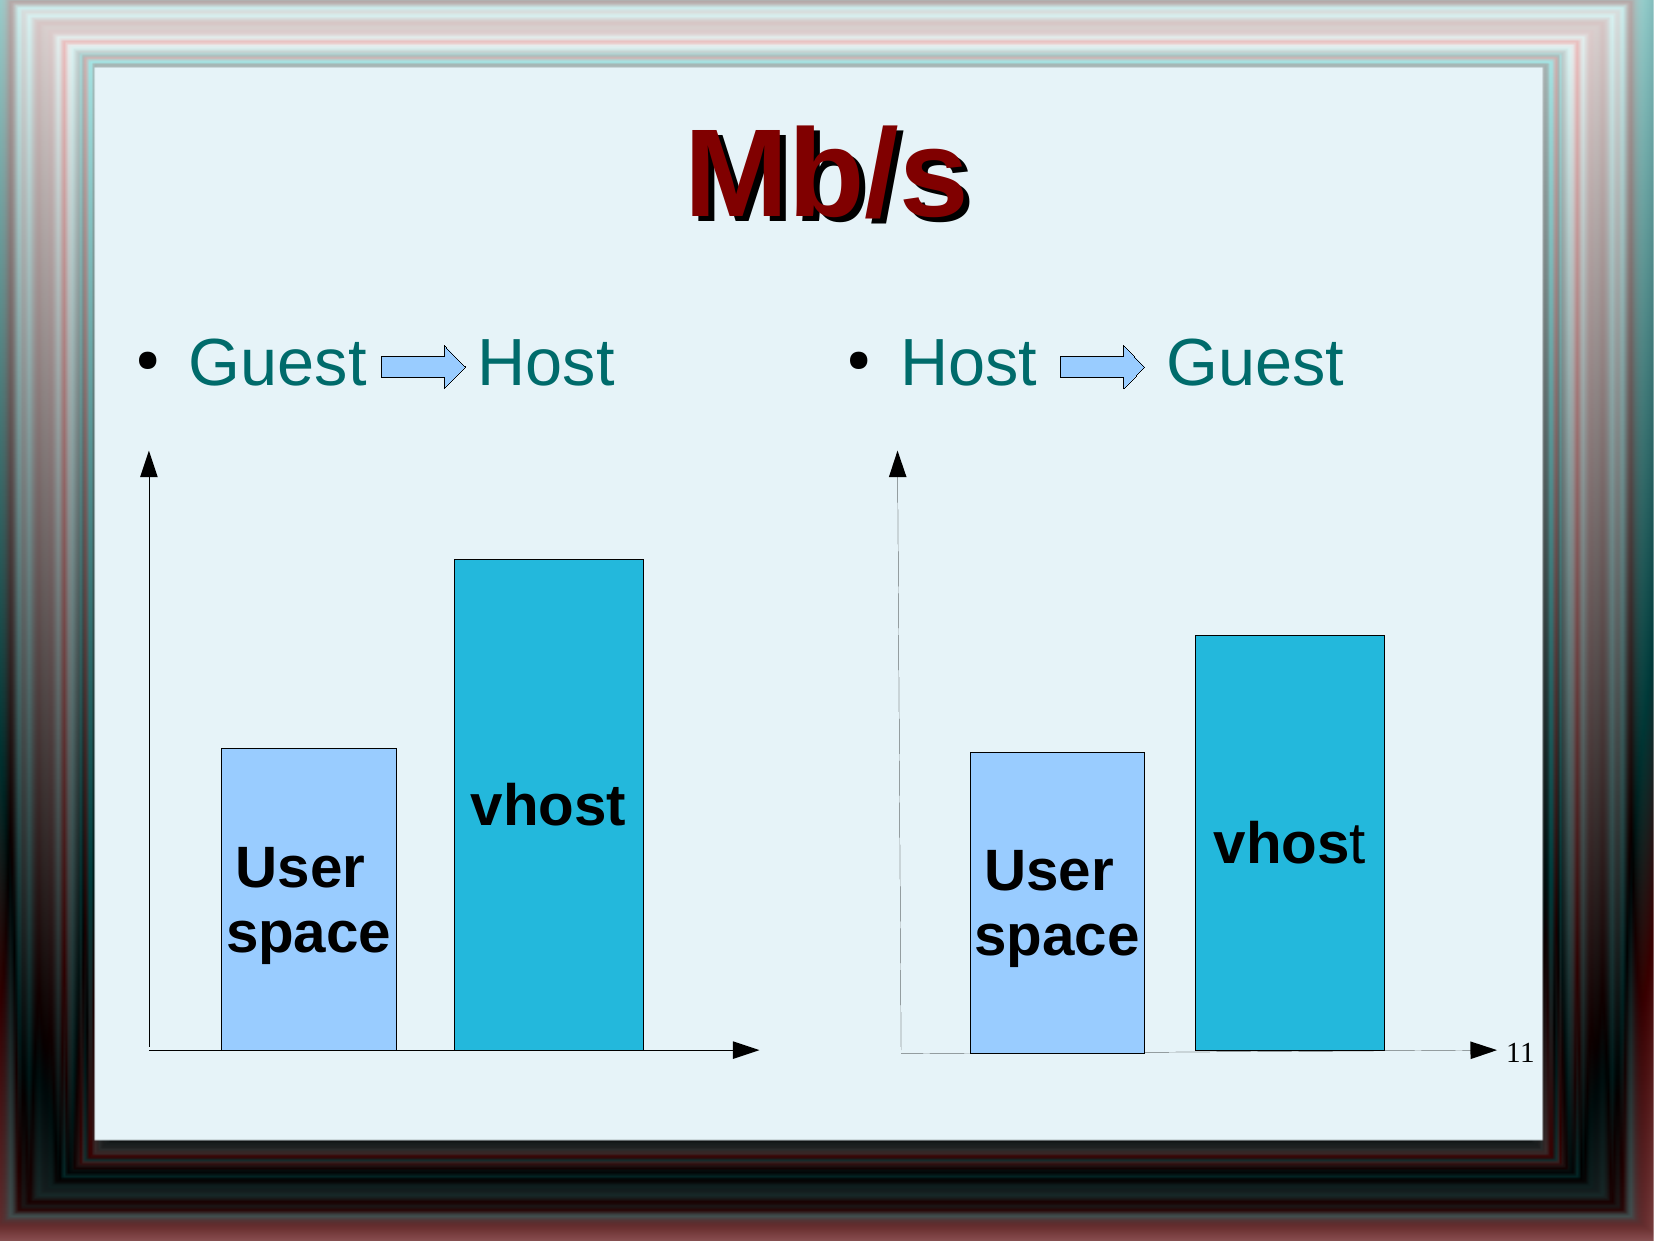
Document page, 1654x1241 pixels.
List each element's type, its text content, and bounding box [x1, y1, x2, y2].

text_box vhost [454, 559, 644, 1051]
text_box User space [221, 748, 397, 1051]
text_box [381, 345, 466, 389]
picture [0, 0, 1654, 1241]
list Guest Host [118, 324, 829, 945]
text_box vhost [1195, 635, 1385, 1051]
title Mb/s [118, 88, 1536, 257]
list Host Guest [829, 324, 1507, 1116]
text_box [1060, 345, 1145, 389]
text_box User space [970, 752, 1145, 1054]
